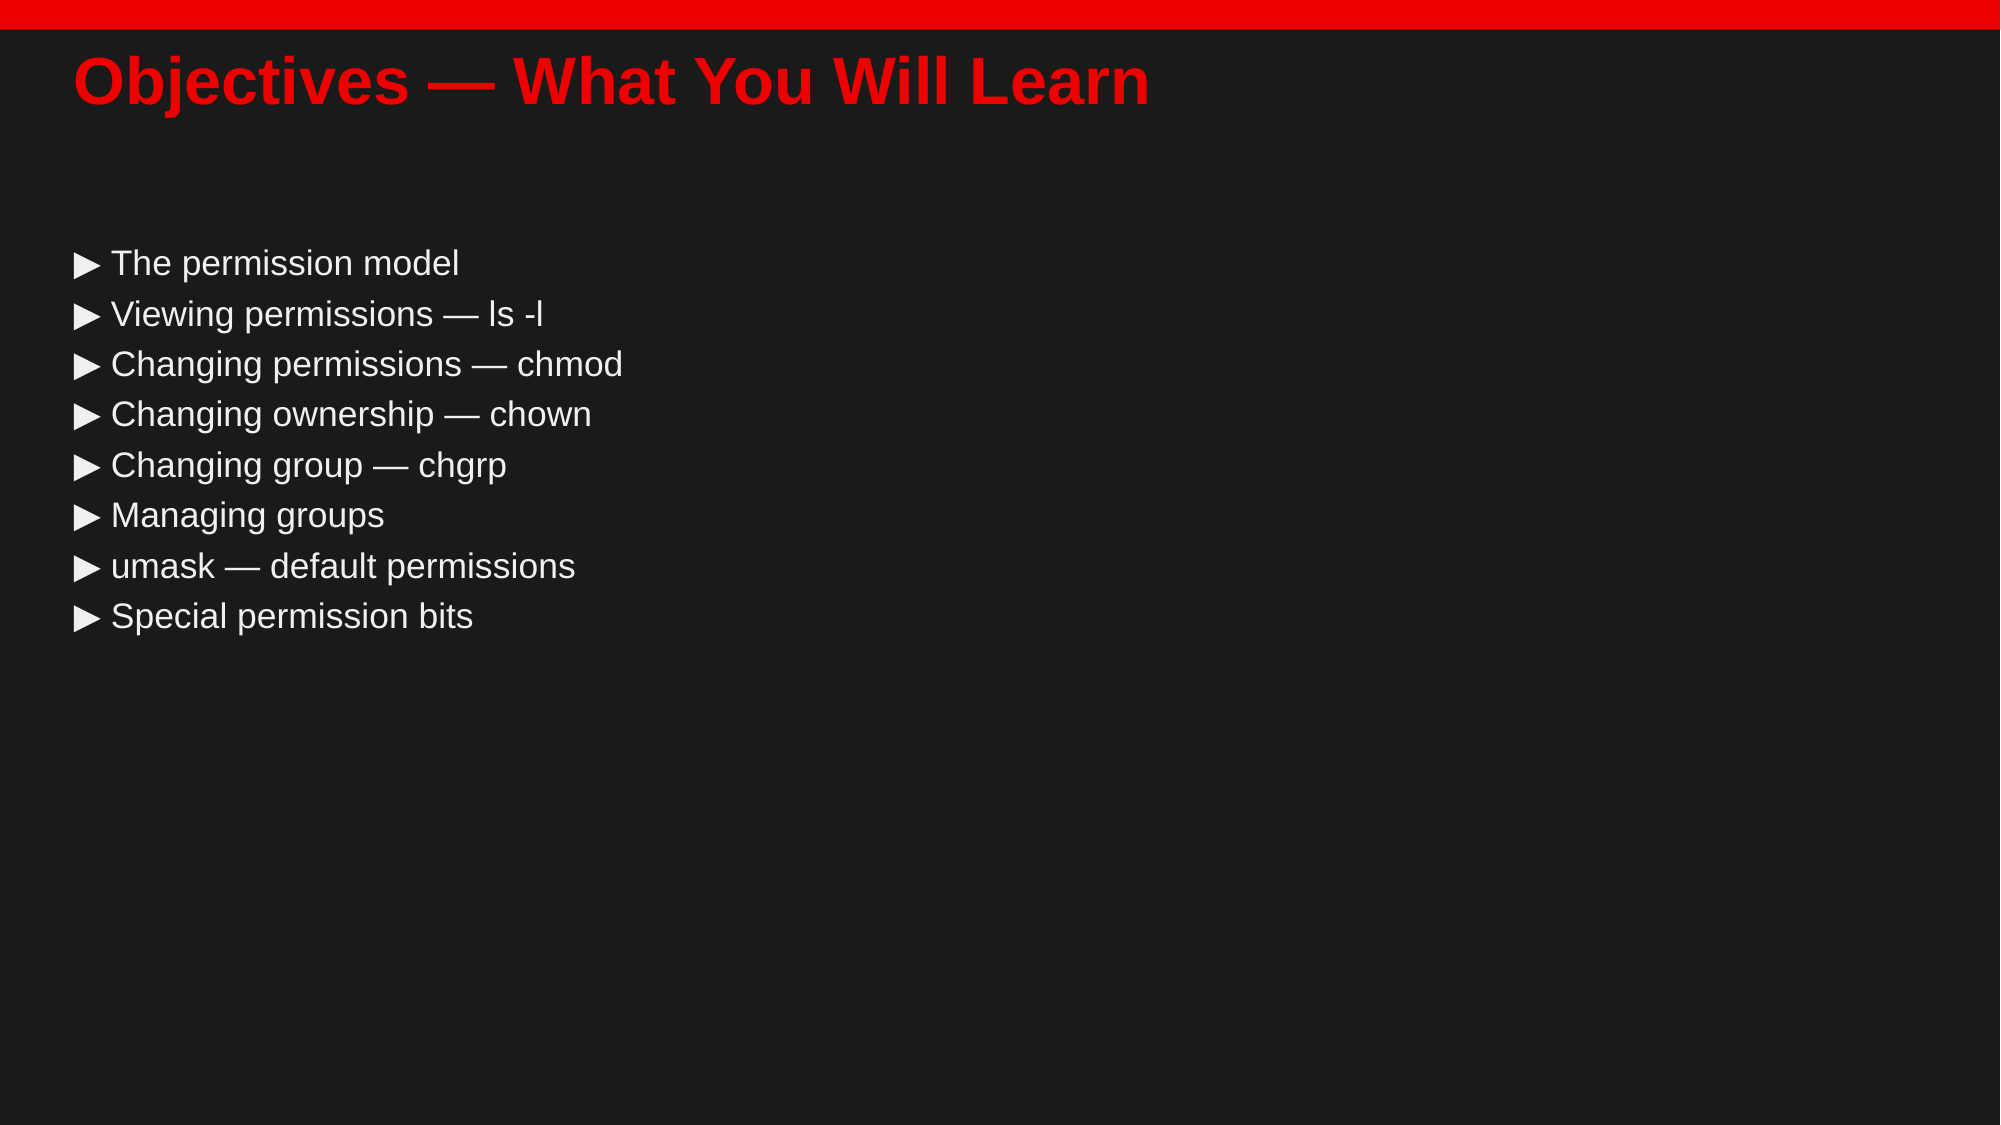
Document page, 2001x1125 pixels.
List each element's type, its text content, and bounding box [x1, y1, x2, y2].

text_box [0, 0, 2001, 30]
text_box ▶ The permission model ▶ Viewing permissions — ls -l ▶ Changing permissions — chmod ▶ Changing ownership — chown ▶ Changing group — chgrp ▶ Managing groups ▶ umask — default permissions ▶ Special permission bits [59, 236, 1942, 1037]
text_box Objectives — What You Will Learn [59, 36, 1942, 208]
